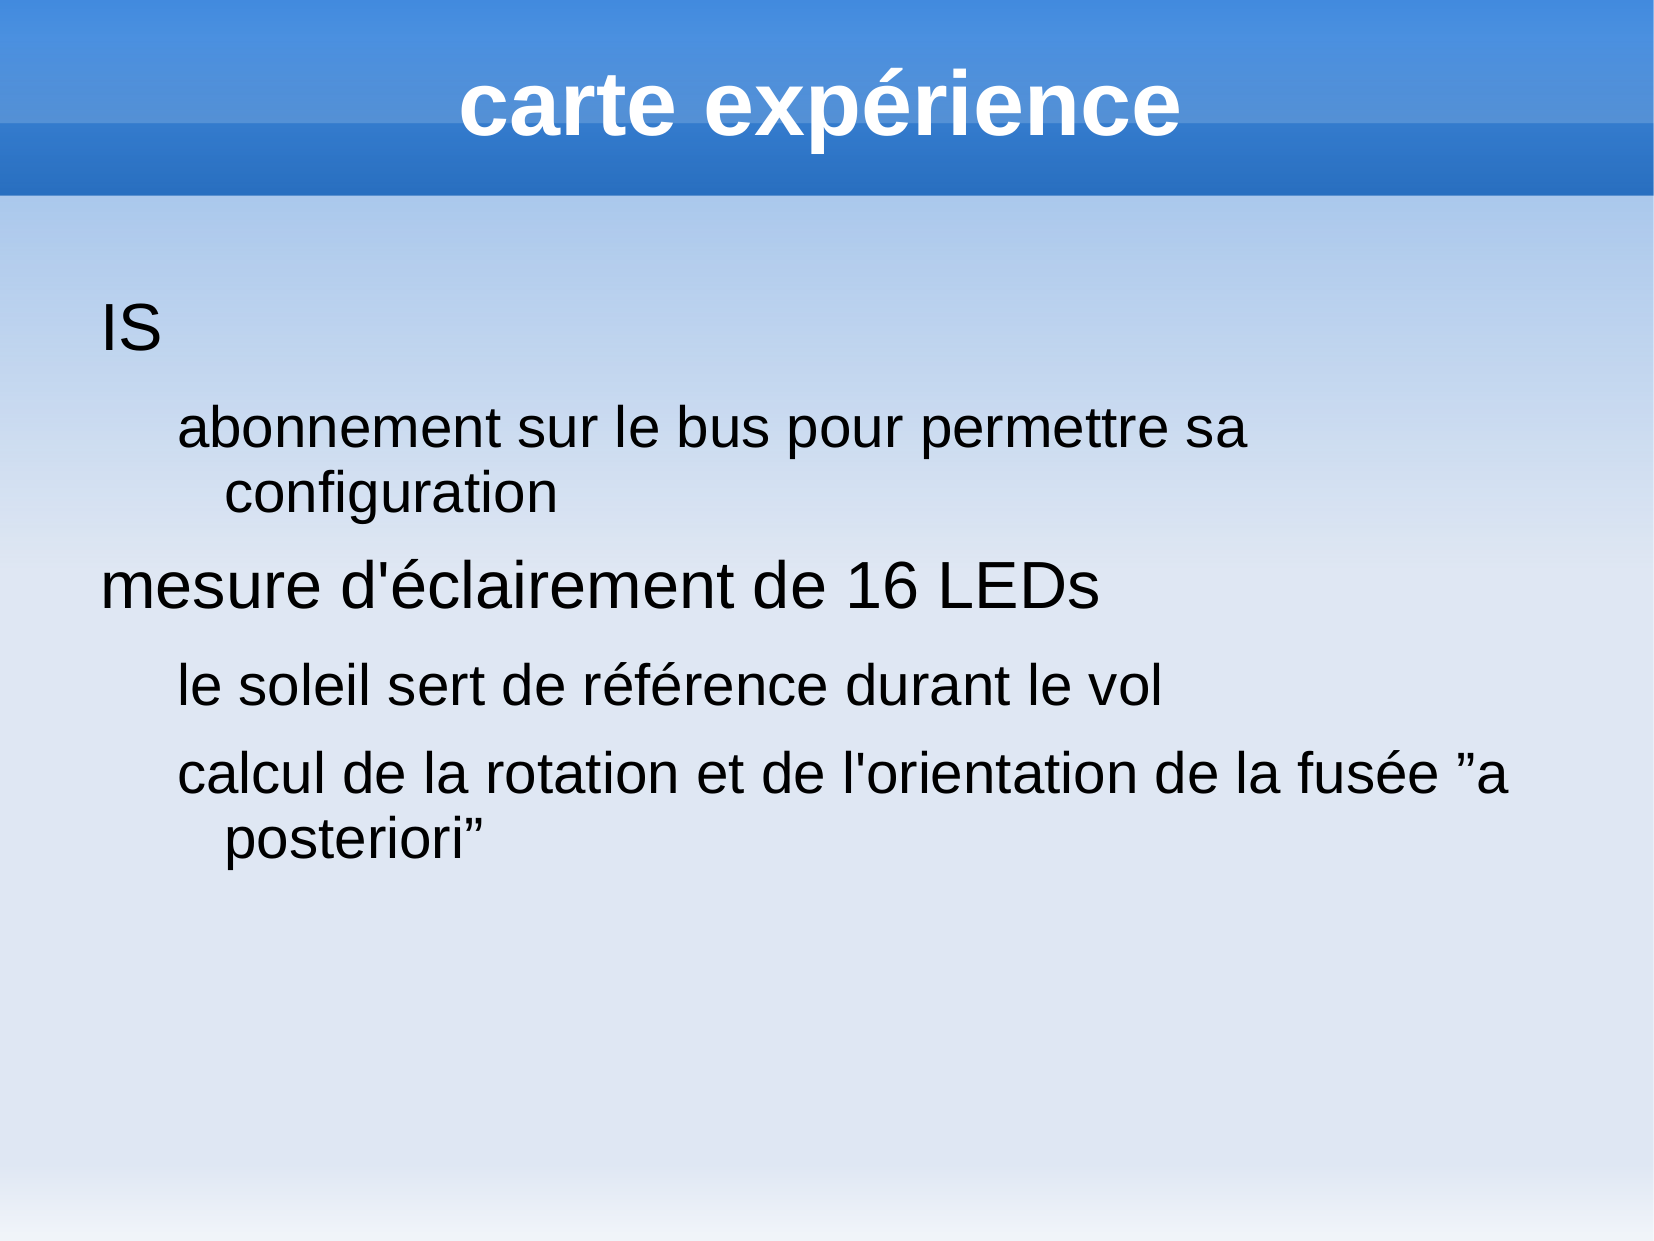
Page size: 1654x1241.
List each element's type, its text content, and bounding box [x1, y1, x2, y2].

picture [0, 0, 1654, 1241]
list IS abonnement sur le bus pour permettre sa configuration mesure d'éclairement de 16 LEDs le soleil sert de référence durant le vol calcul de la rotation et de l'orientation de la fusée ”a posteriori” [82, 290, 1571, 1094]
title carte expérience [76, 7, 1565, 200]
